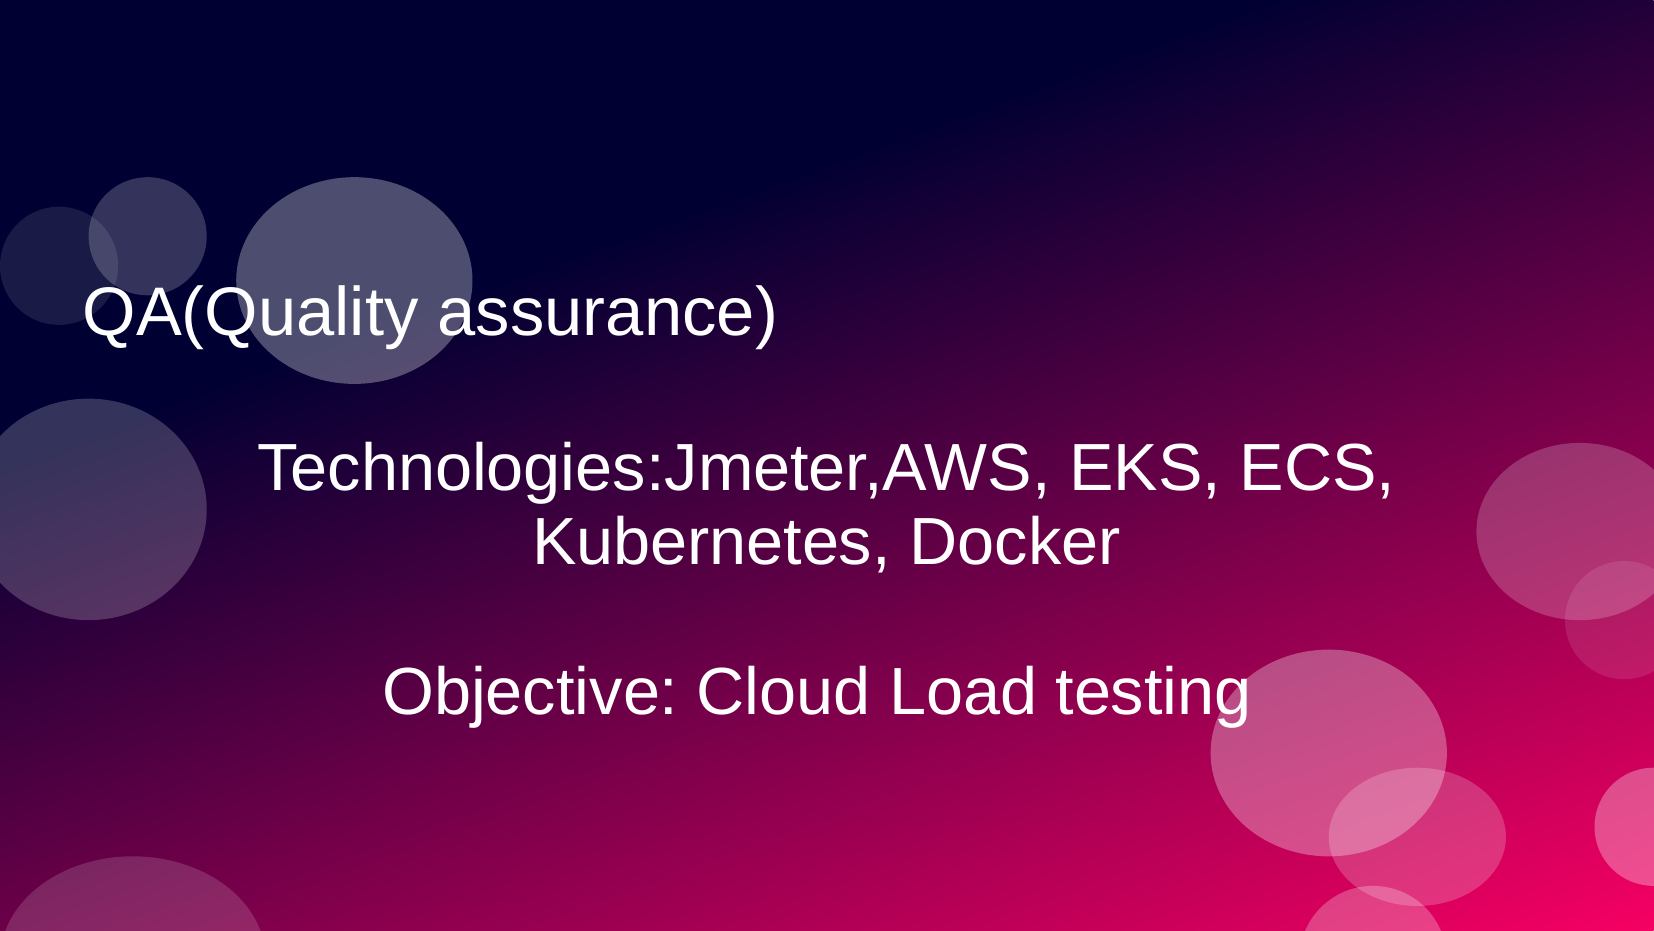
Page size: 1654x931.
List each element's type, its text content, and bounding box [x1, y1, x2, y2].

subtitle Technologies:Jmeter,AWS, EKS, ECS, Kubernetes, Docker Objective: Cloud Load testing [82, 413, 1571, 746]
title QA(Quality assurance) [82, 234, 1571, 390]
